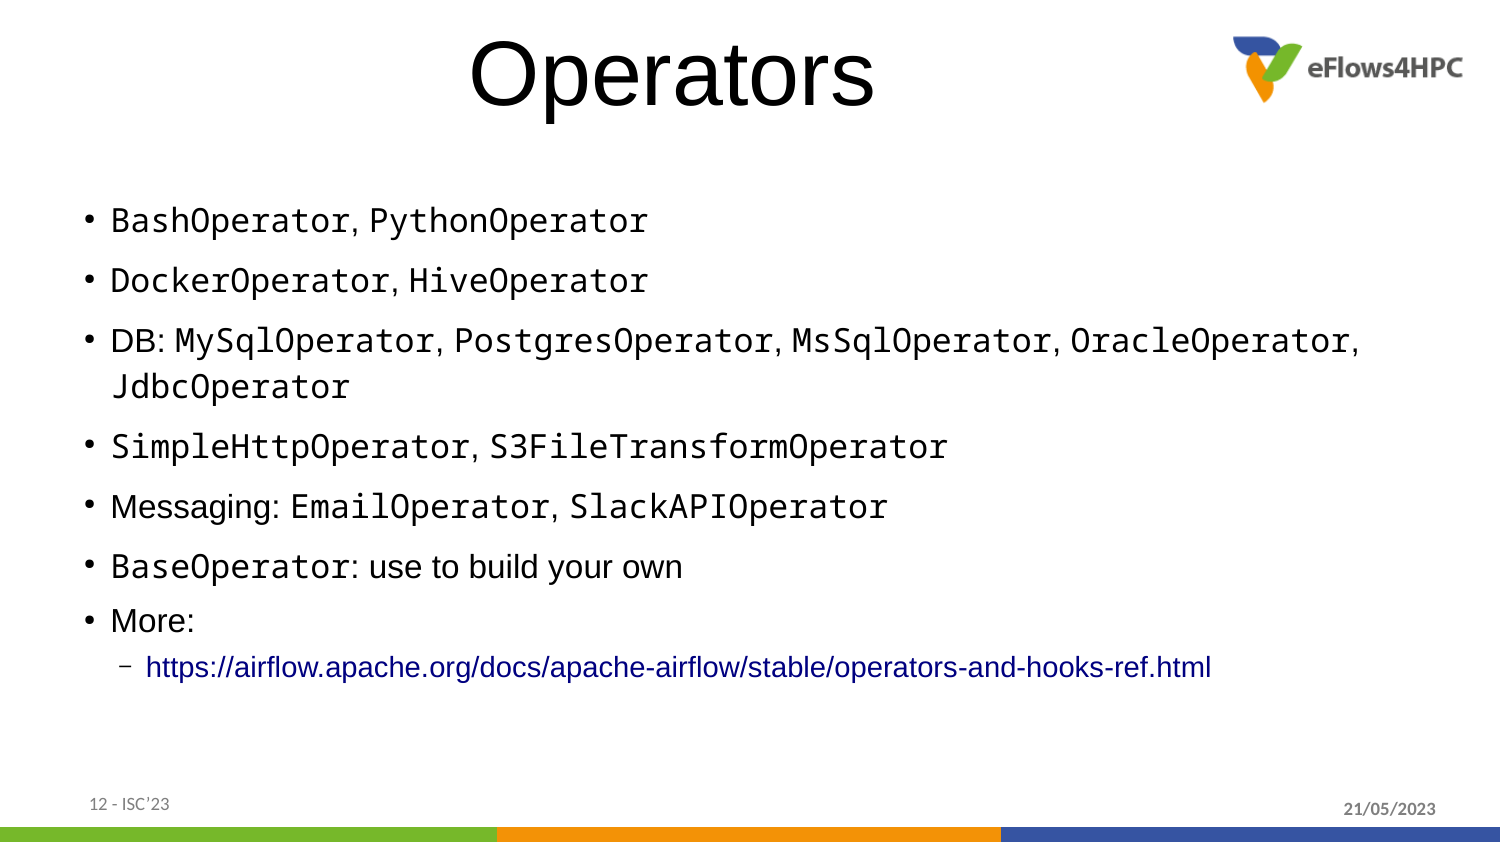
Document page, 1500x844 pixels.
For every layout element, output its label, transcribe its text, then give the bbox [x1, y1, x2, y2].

title Operators [134, 22, 1212, 126]
list BashOperator, PythonOperator DockerOperator, HiveOperator DB: MySqlOperator, PostgresOperator, MsSqlOperator, OracleOperator, JdbcOperator SimpleHttpOperator, S3FileTransformOperator Messaging: EmailOperator, SlackAPIOperator BaseOperator: use to build your own More: https://airflow.apache.org/docs/apache-airflow/stable/operators-and-hooks-ref.html [75, 197, 1425, 687]
picture [1212, 23, 1487, 122]
